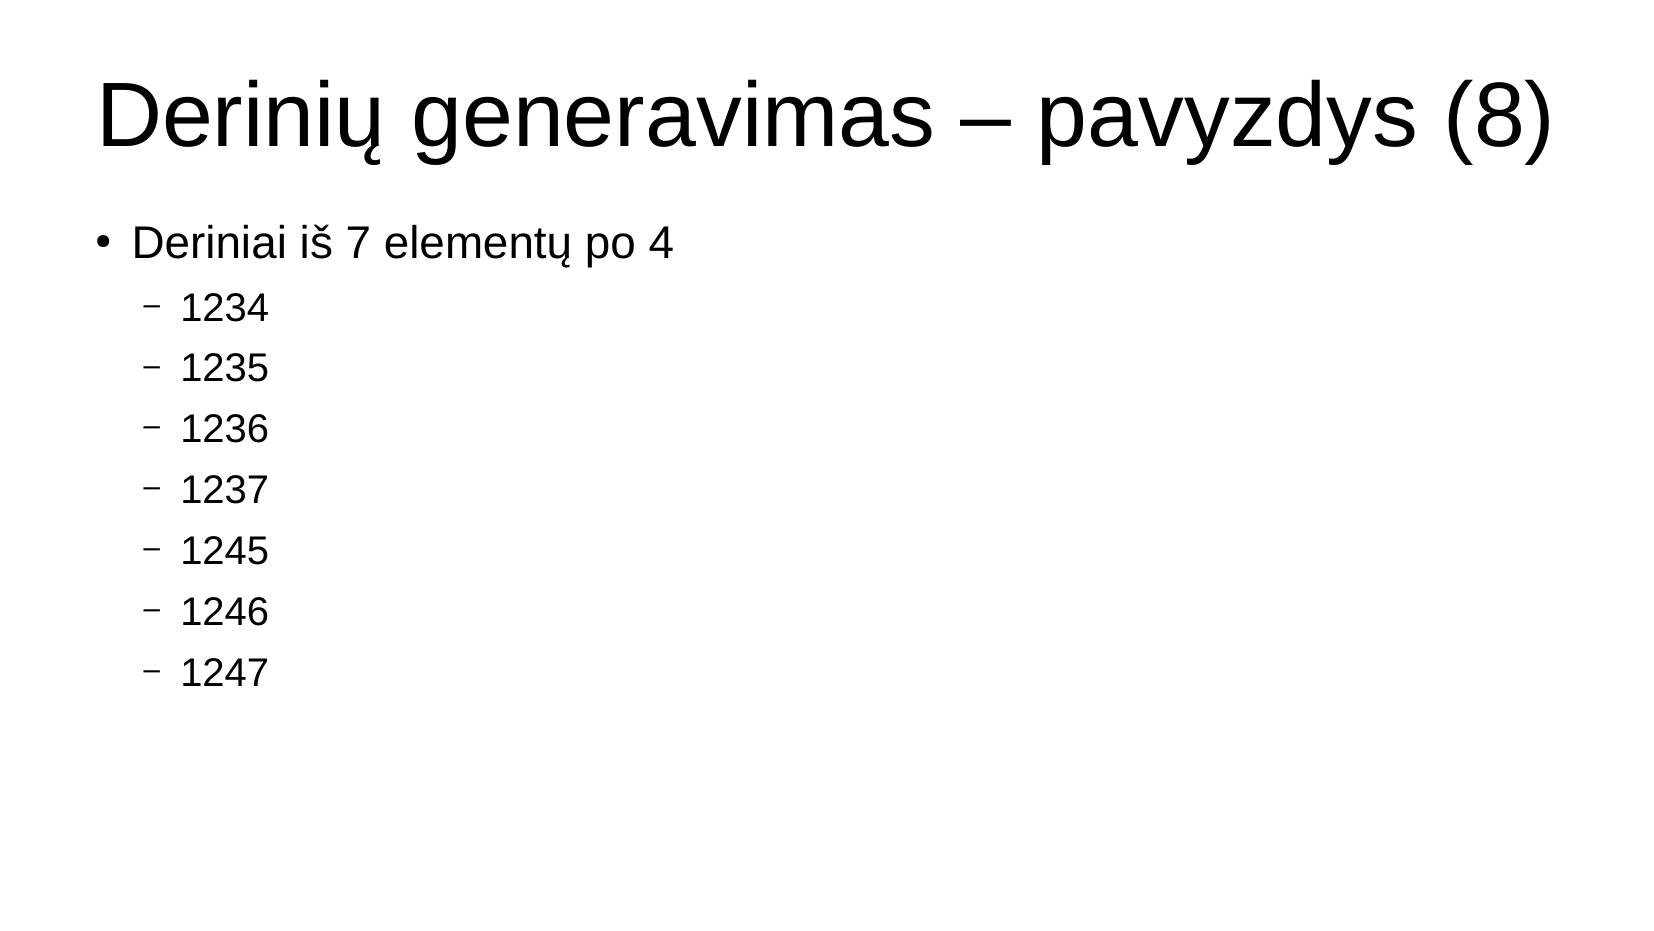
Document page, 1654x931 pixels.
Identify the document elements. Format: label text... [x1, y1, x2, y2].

title Derinių generavimas – pavyzdys (8) [82, 36, 1571, 193]
list Deriniai iš 7 elementų po 4 1234 1235 1236 1237 1245 1246 1247 ir t.t. [82, 217, 1571, 757]
